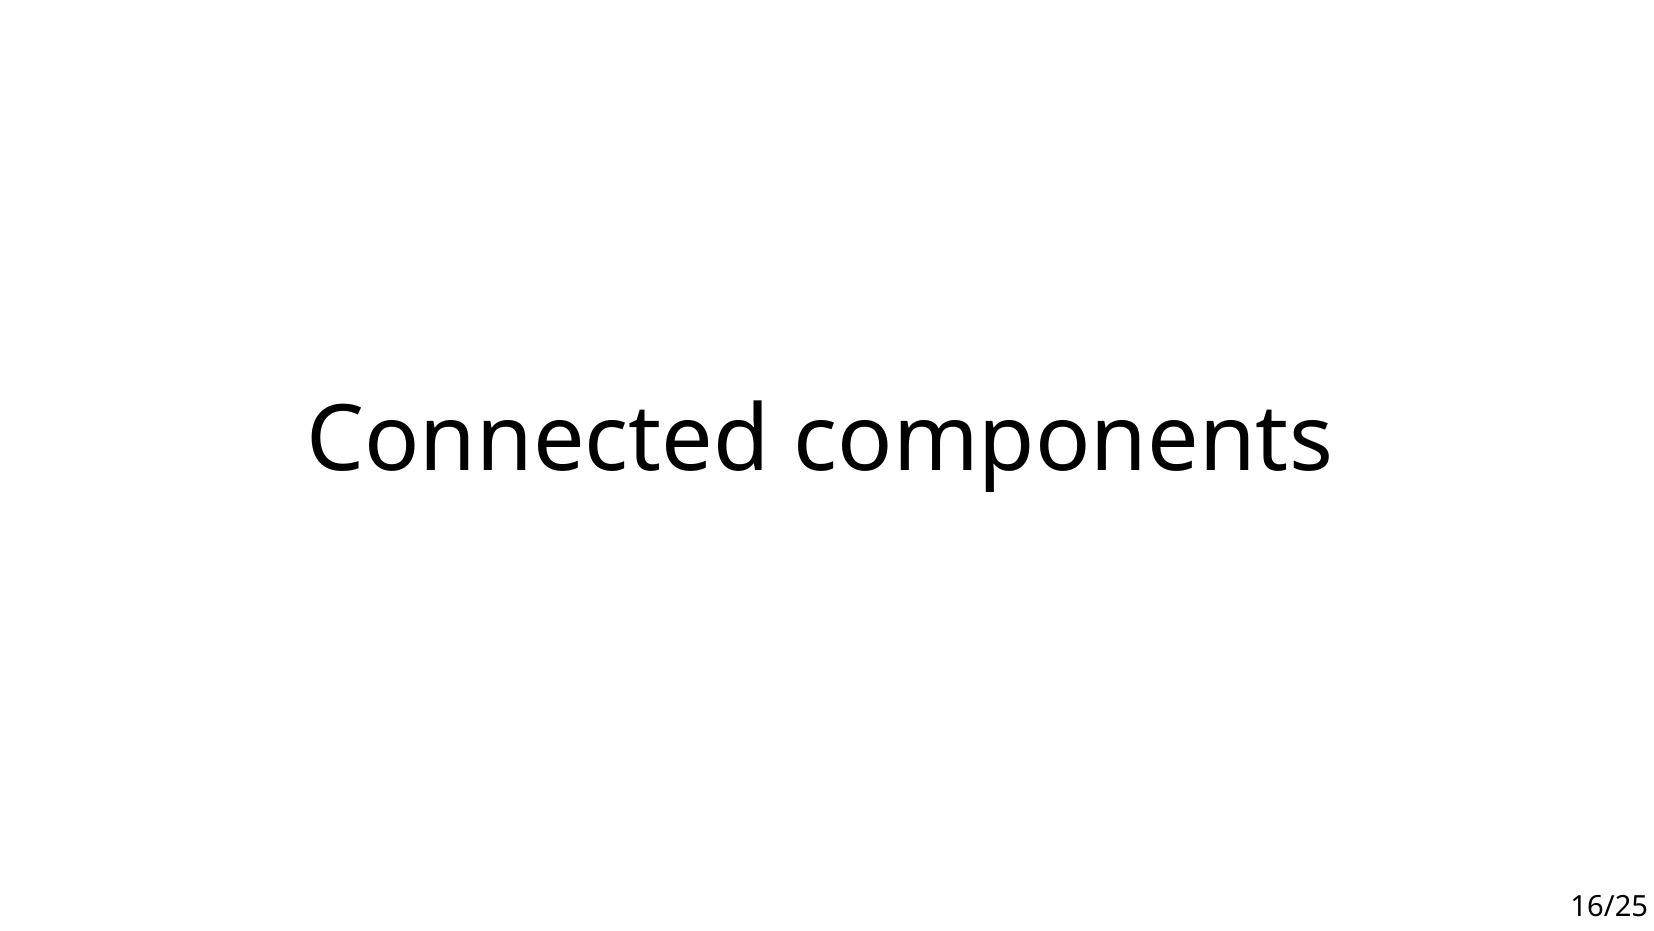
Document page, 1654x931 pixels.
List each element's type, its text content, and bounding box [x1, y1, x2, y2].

title Connected components [75, 356, 1565, 513]
